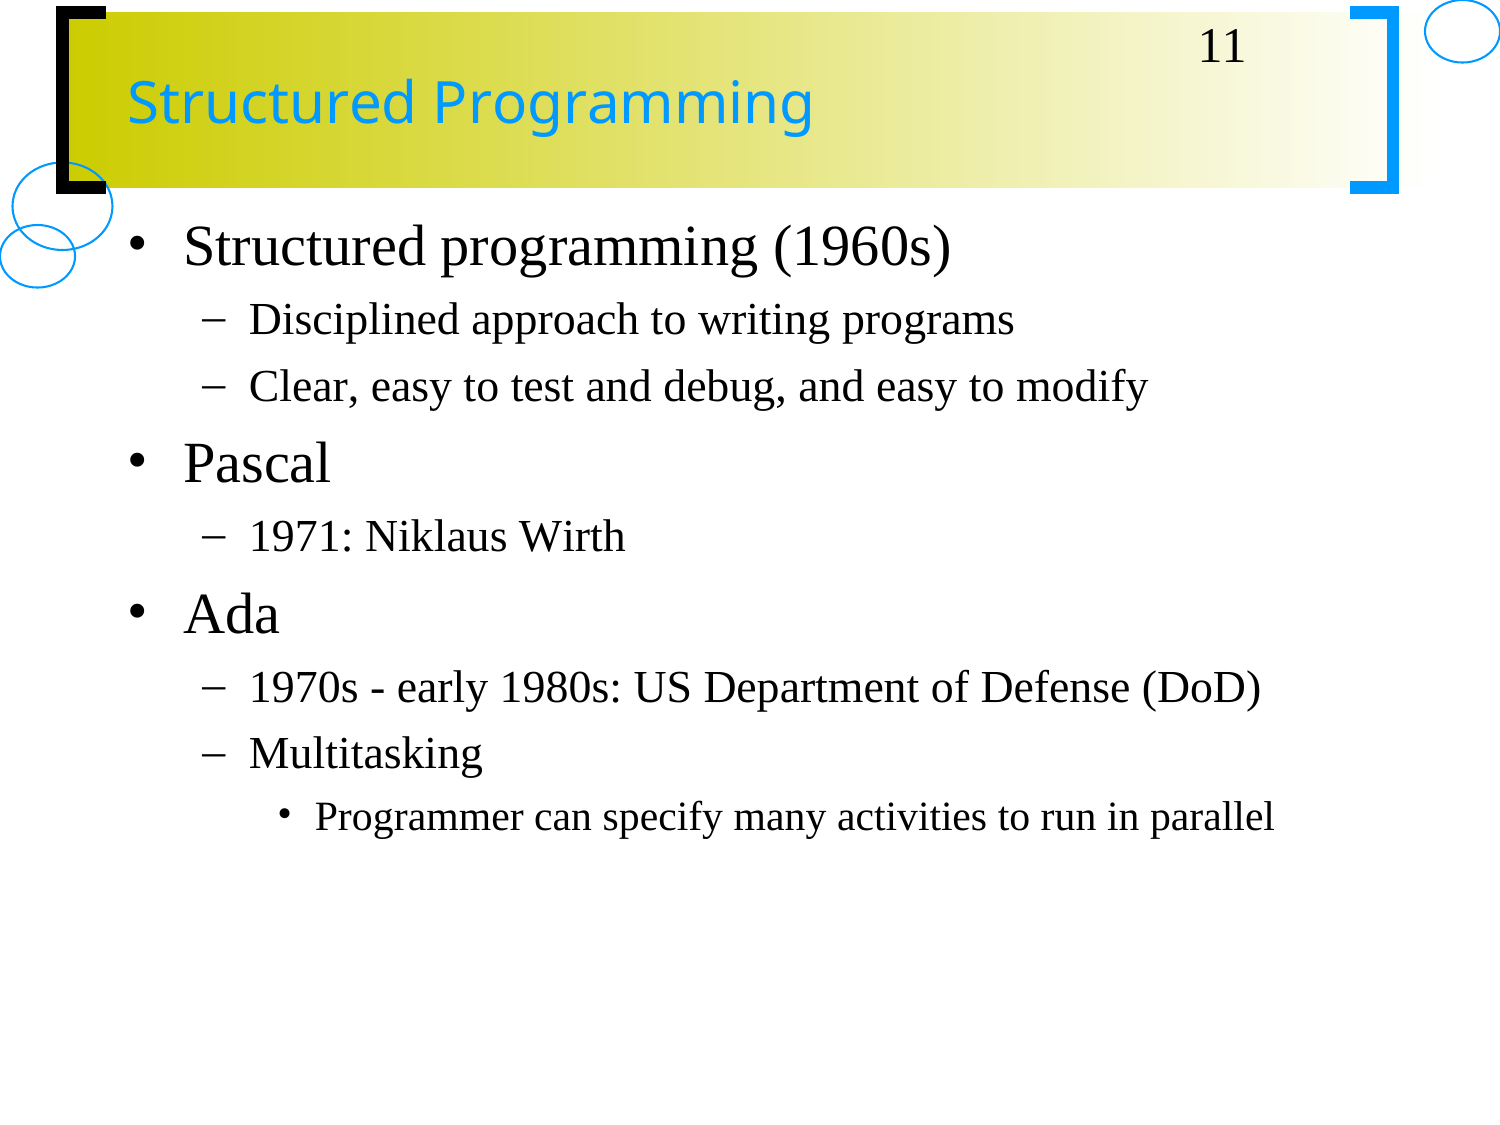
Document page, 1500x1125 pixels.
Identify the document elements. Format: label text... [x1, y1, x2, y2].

title Structured Programming [112, 12, 1388, 188]
list Structured programming (1960s) Disciplined approach to writing programs Clear, easy to test and debug, and easy to modify Pascal 1971: Niklaus Wirth Ada 1970s - early 1980s: US Department of Defense (DoD) Multitasking Programmer can specify many activities to run in parallel [112, 199, 1388, 1063]
